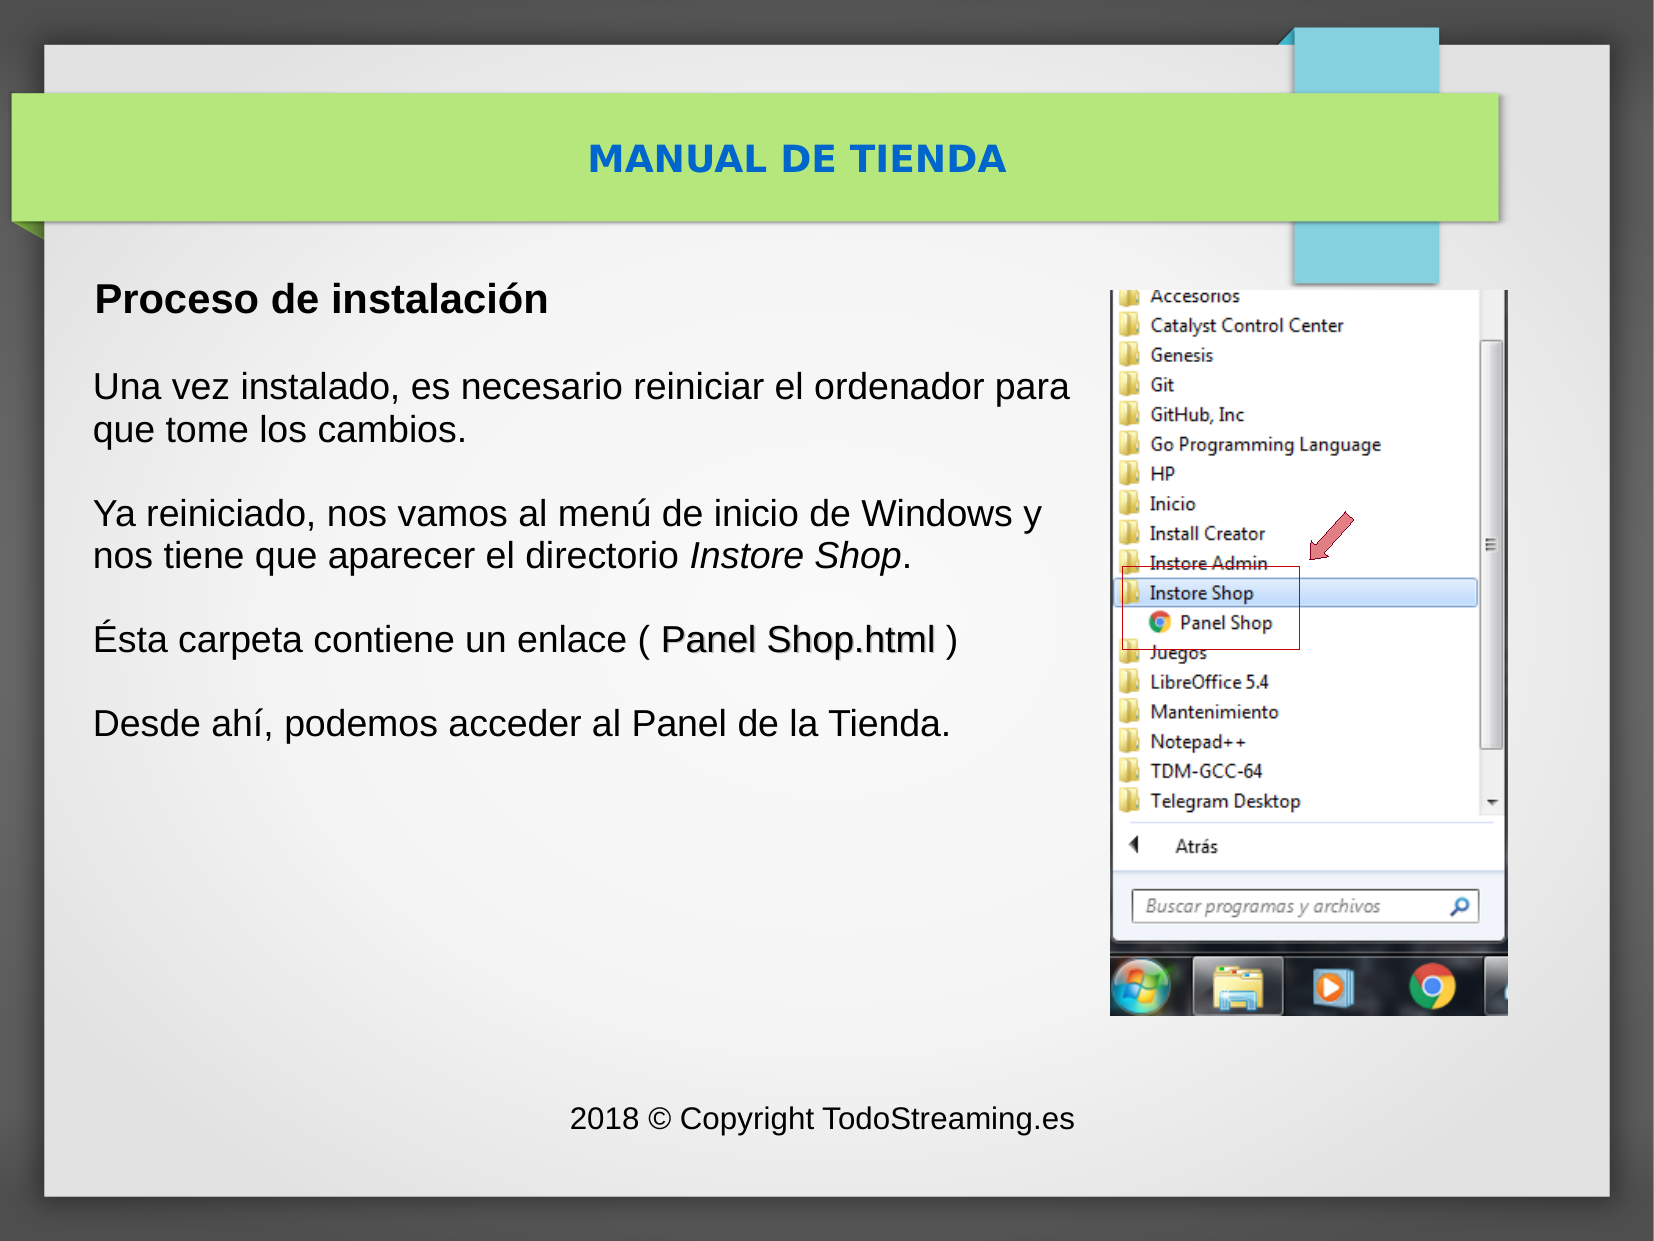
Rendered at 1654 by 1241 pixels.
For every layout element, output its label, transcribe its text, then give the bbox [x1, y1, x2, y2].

text_box Proceso de instalación [94, 266, 709, 331]
subtitle Una vez instalado, es necesario reiniciar el ordenador para que tome los cambios. Ya reiniciado, nos vamos al menú de inicio de Windows y nos tiene que aparecer el directorio Instore Shop. Ésta carpeta contiene un enlace ( Panel Shop.html ) Desde ahí, podemos acceder al Panel de la Tienda. [92, 325, 1109, 827]
text_box [1309, 511, 1354, 560]
title MANUAL DE TIENDA [437, 118, 1158, 201]
picture [0, 0, 1654, 1241]
text_box [1122, 566, 1300, 650]
text_box 2018 © Copyright TodoStreaming.es [555, 1094, 1099, 1146]
